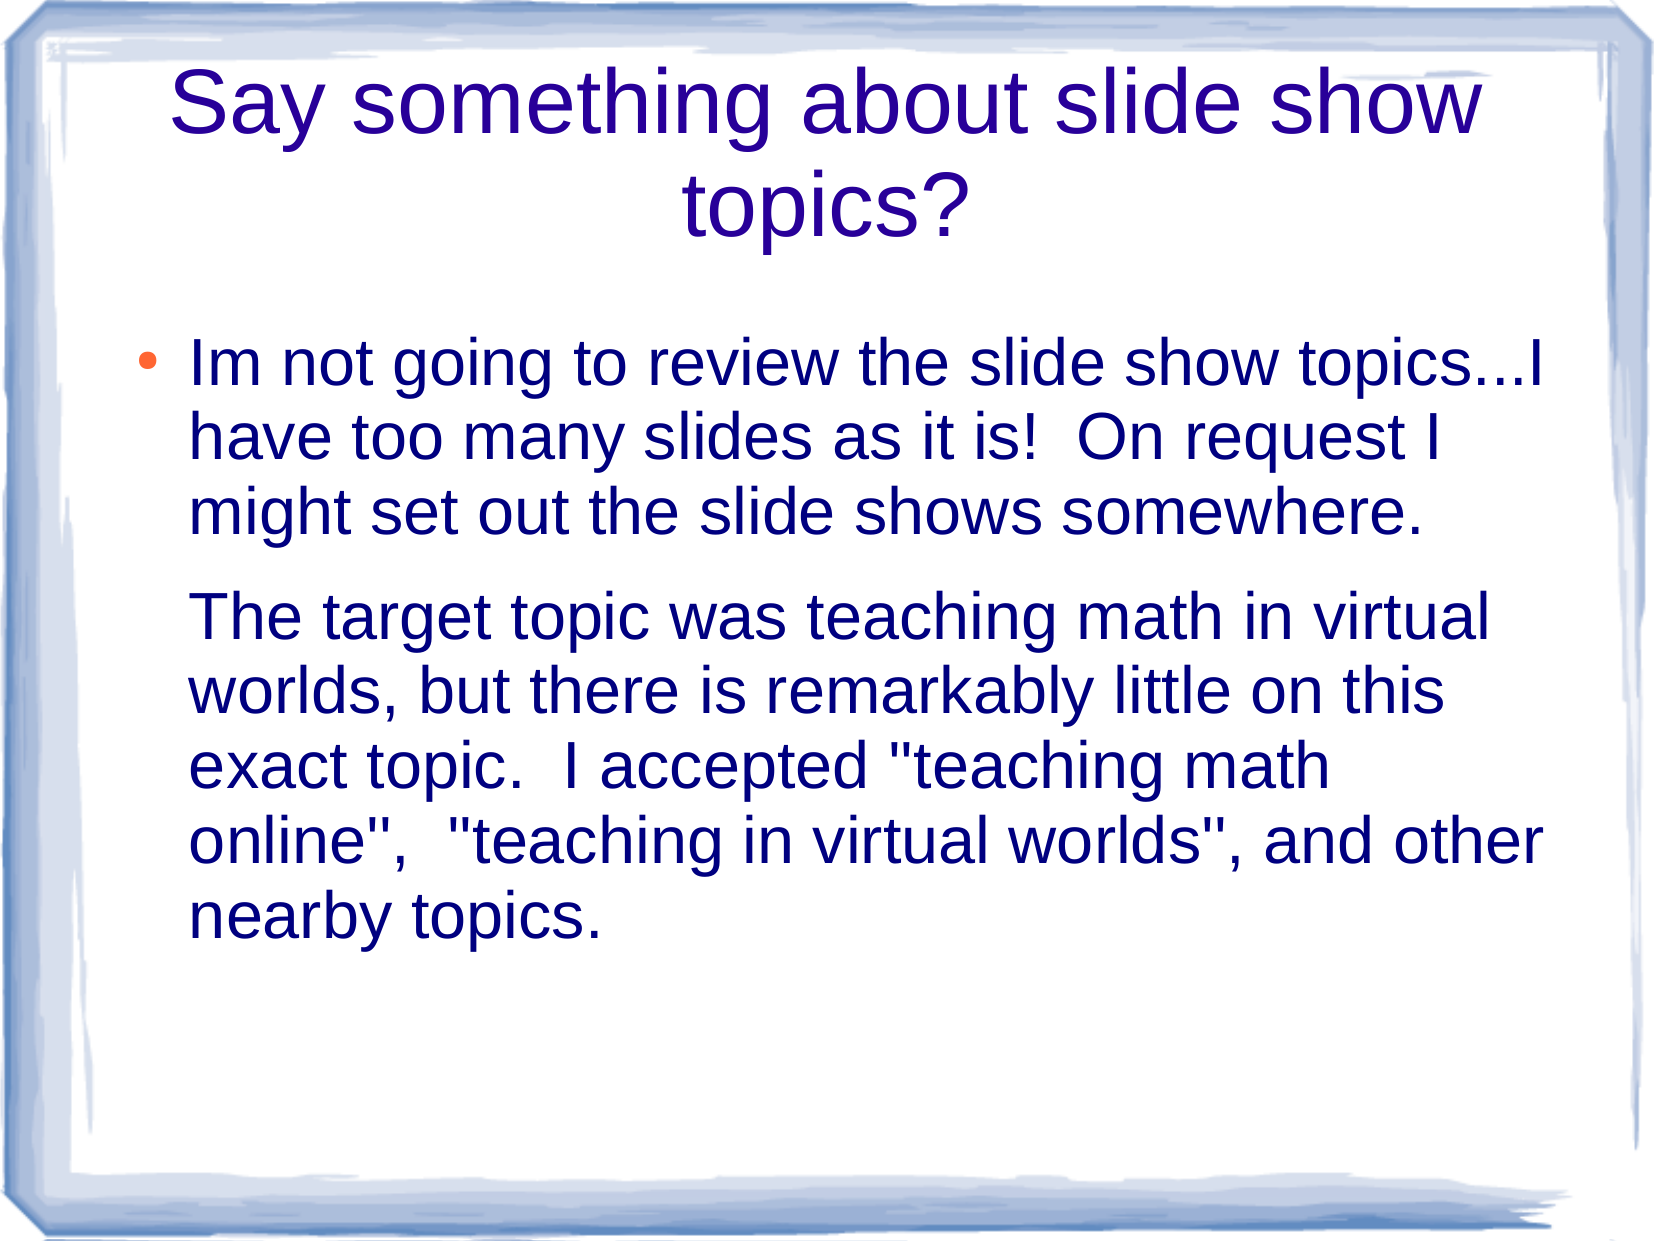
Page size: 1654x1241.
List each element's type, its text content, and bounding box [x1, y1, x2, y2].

title Say something about slide show topics? [82, 50, 1571, 256]
list Im not going to review the slide show topics...I have too many slides as it is! On request I might set out the slide shows somewhere. The target topic was teaching math in virtual worlds, but there is remarkably little on this exact topic. I accepted ''teaching math online'', ''teaching in virtual worlds'', and other nearby topics. [118, 324, 1571, 990]
picture [0, 0, 1654, 1241]
